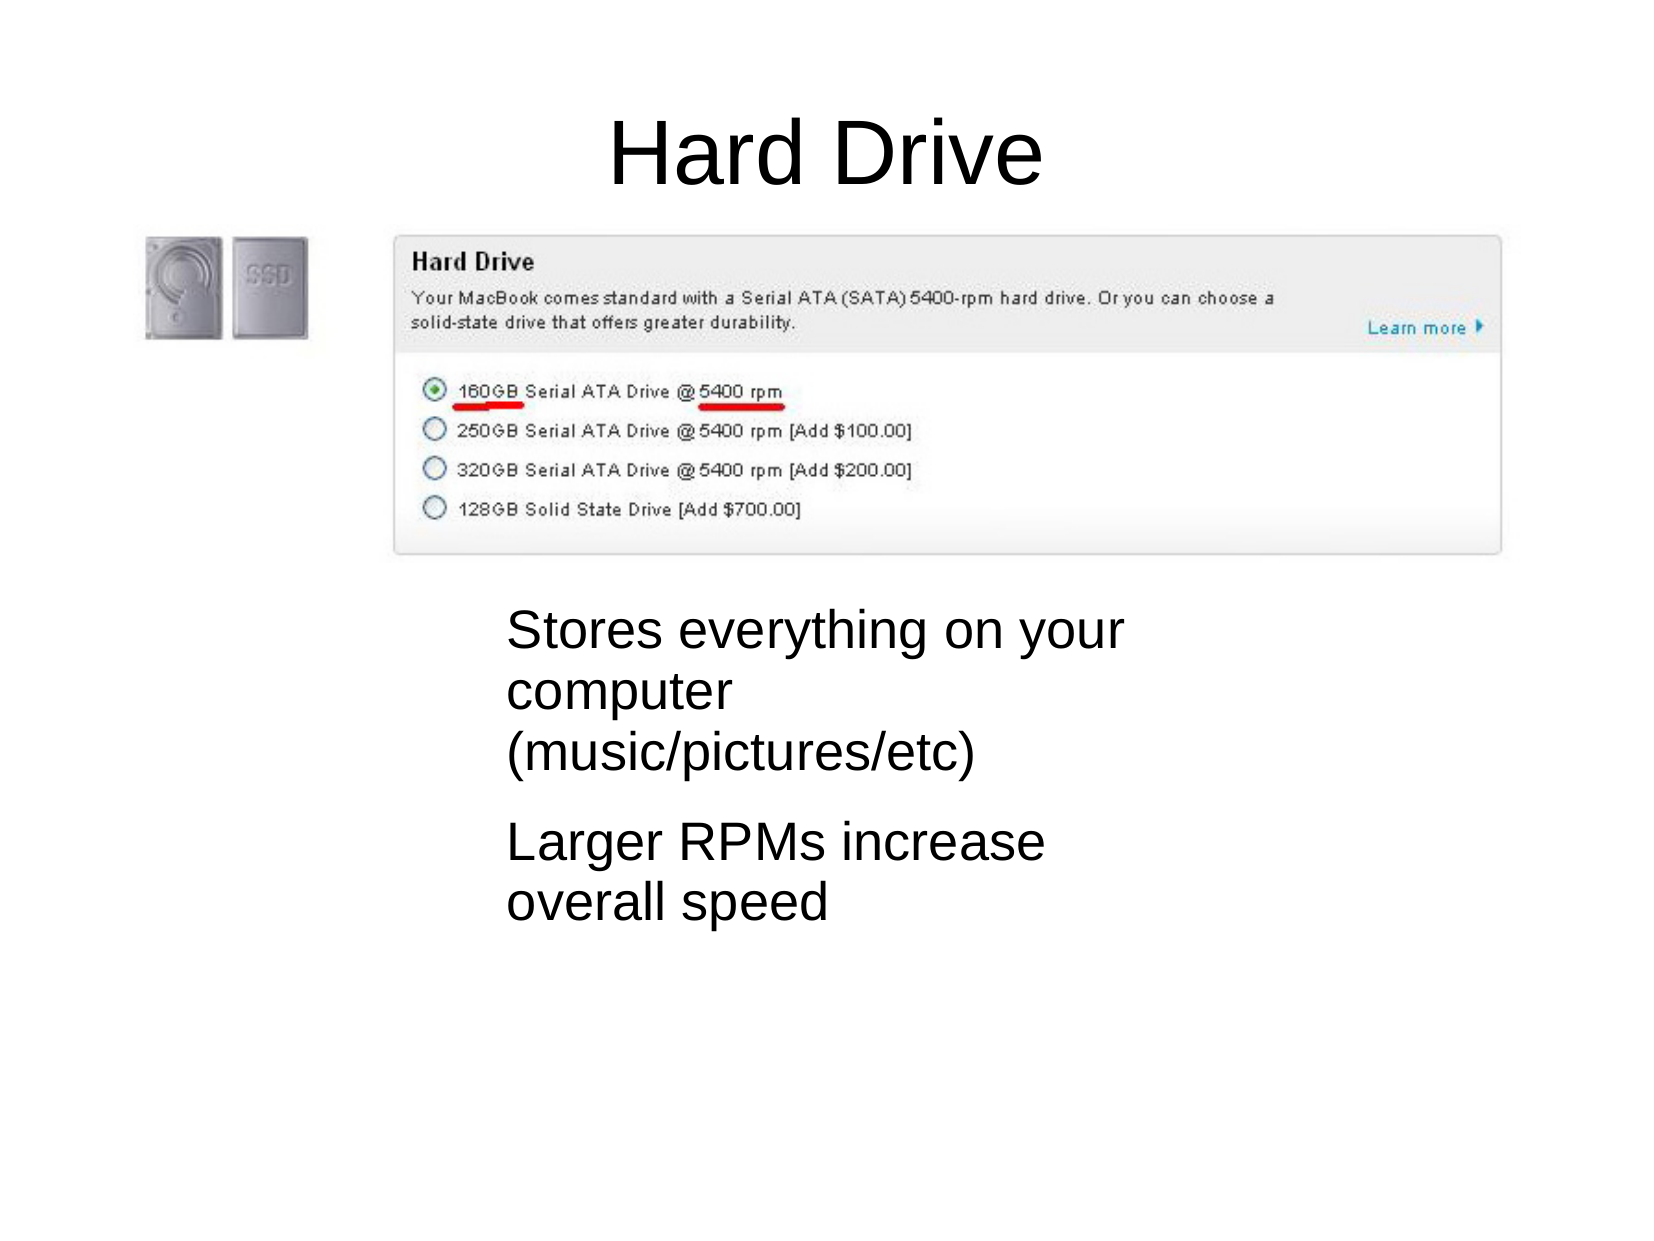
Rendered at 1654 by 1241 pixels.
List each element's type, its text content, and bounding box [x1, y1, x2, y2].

picture [133, 224, 1521, 563]
title Hard Drive [82, 49, 1571, 257]
list Stores everything on your computer (music/pictures/etc) Larger RPMs increase overall speed [506, 600, 1147, 996]
